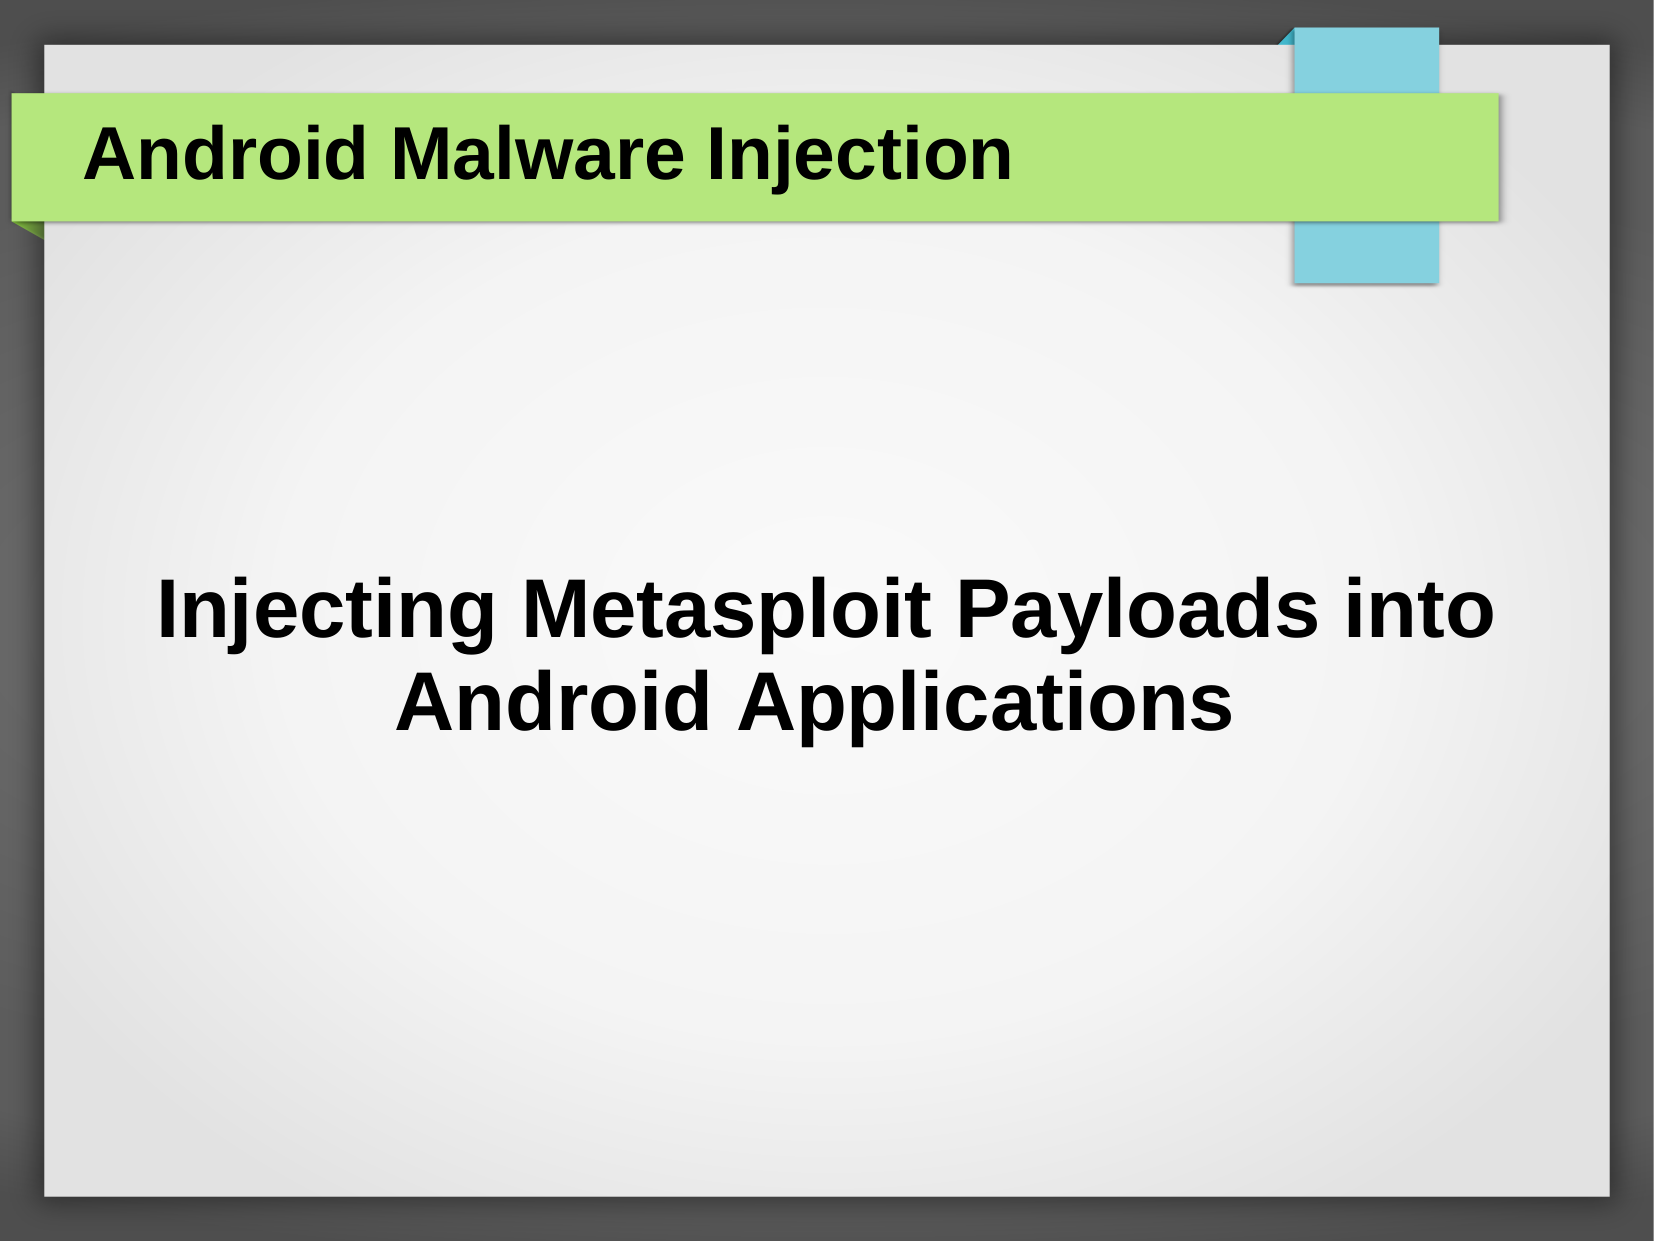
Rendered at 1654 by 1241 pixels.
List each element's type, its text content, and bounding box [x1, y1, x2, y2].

picture [0, 0, 1654, 1241]
subtitle Injecting Metasploit Payloads into Android Applications [82, 295, 1571, 1015]
title Android Malware Injection [82, 94, 1264, 213]
